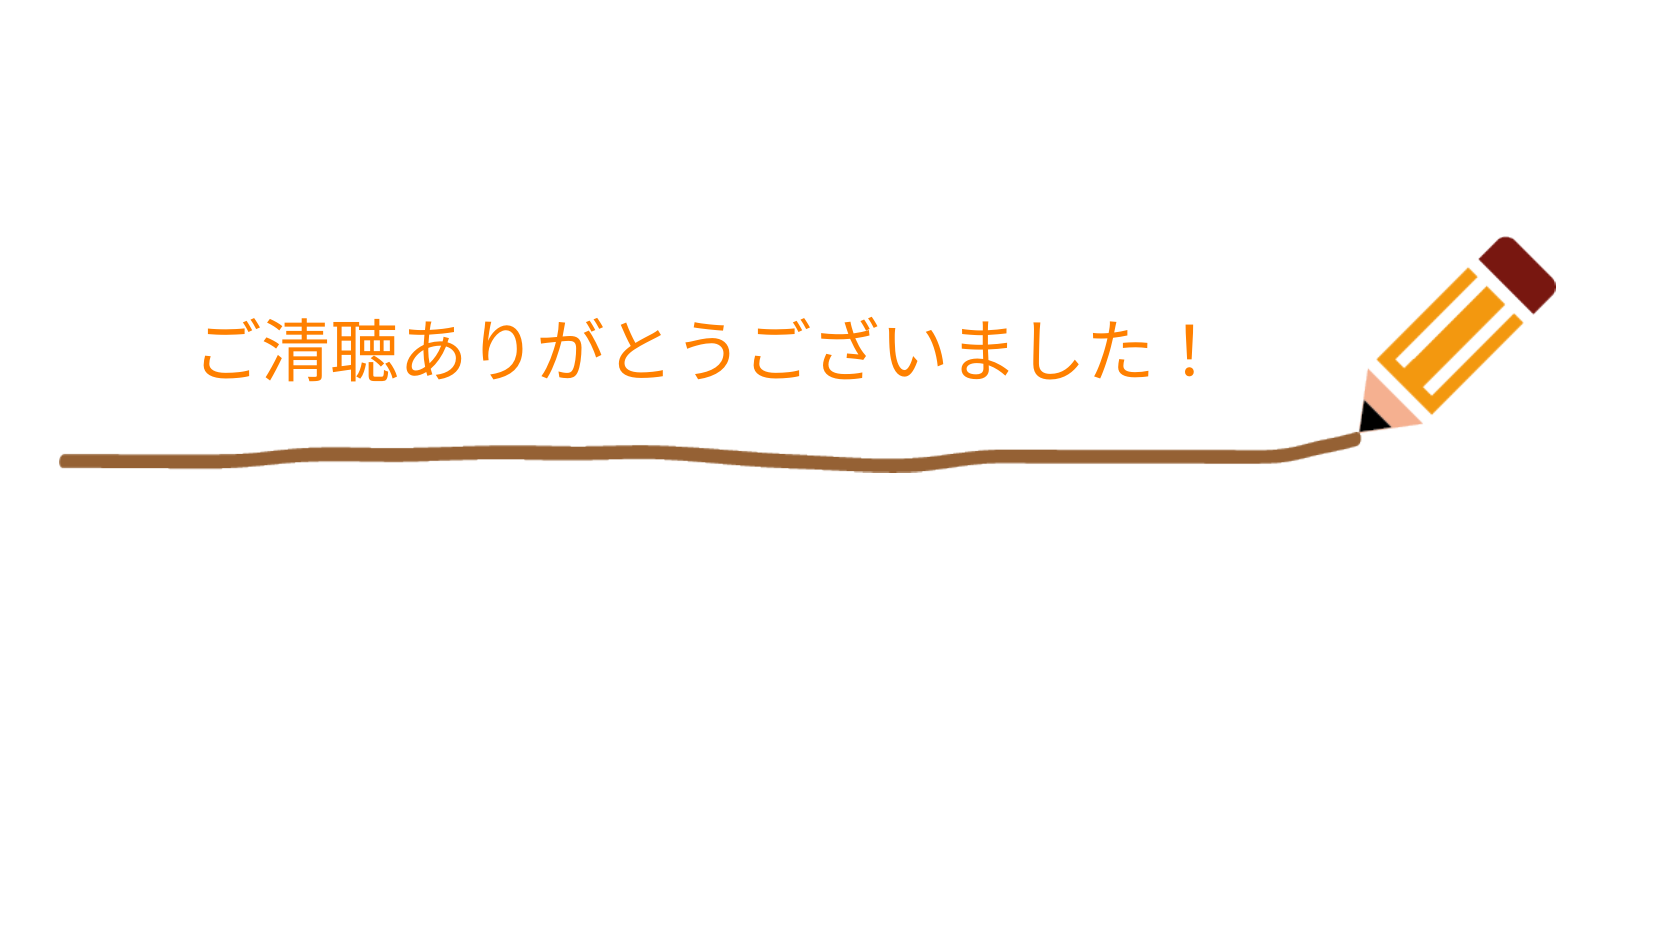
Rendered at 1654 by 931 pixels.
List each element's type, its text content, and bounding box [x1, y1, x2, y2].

picture [59, 236, 1556, 473]
title ご清聴ありがとうございました！ [88, 265, 1329, 429]
